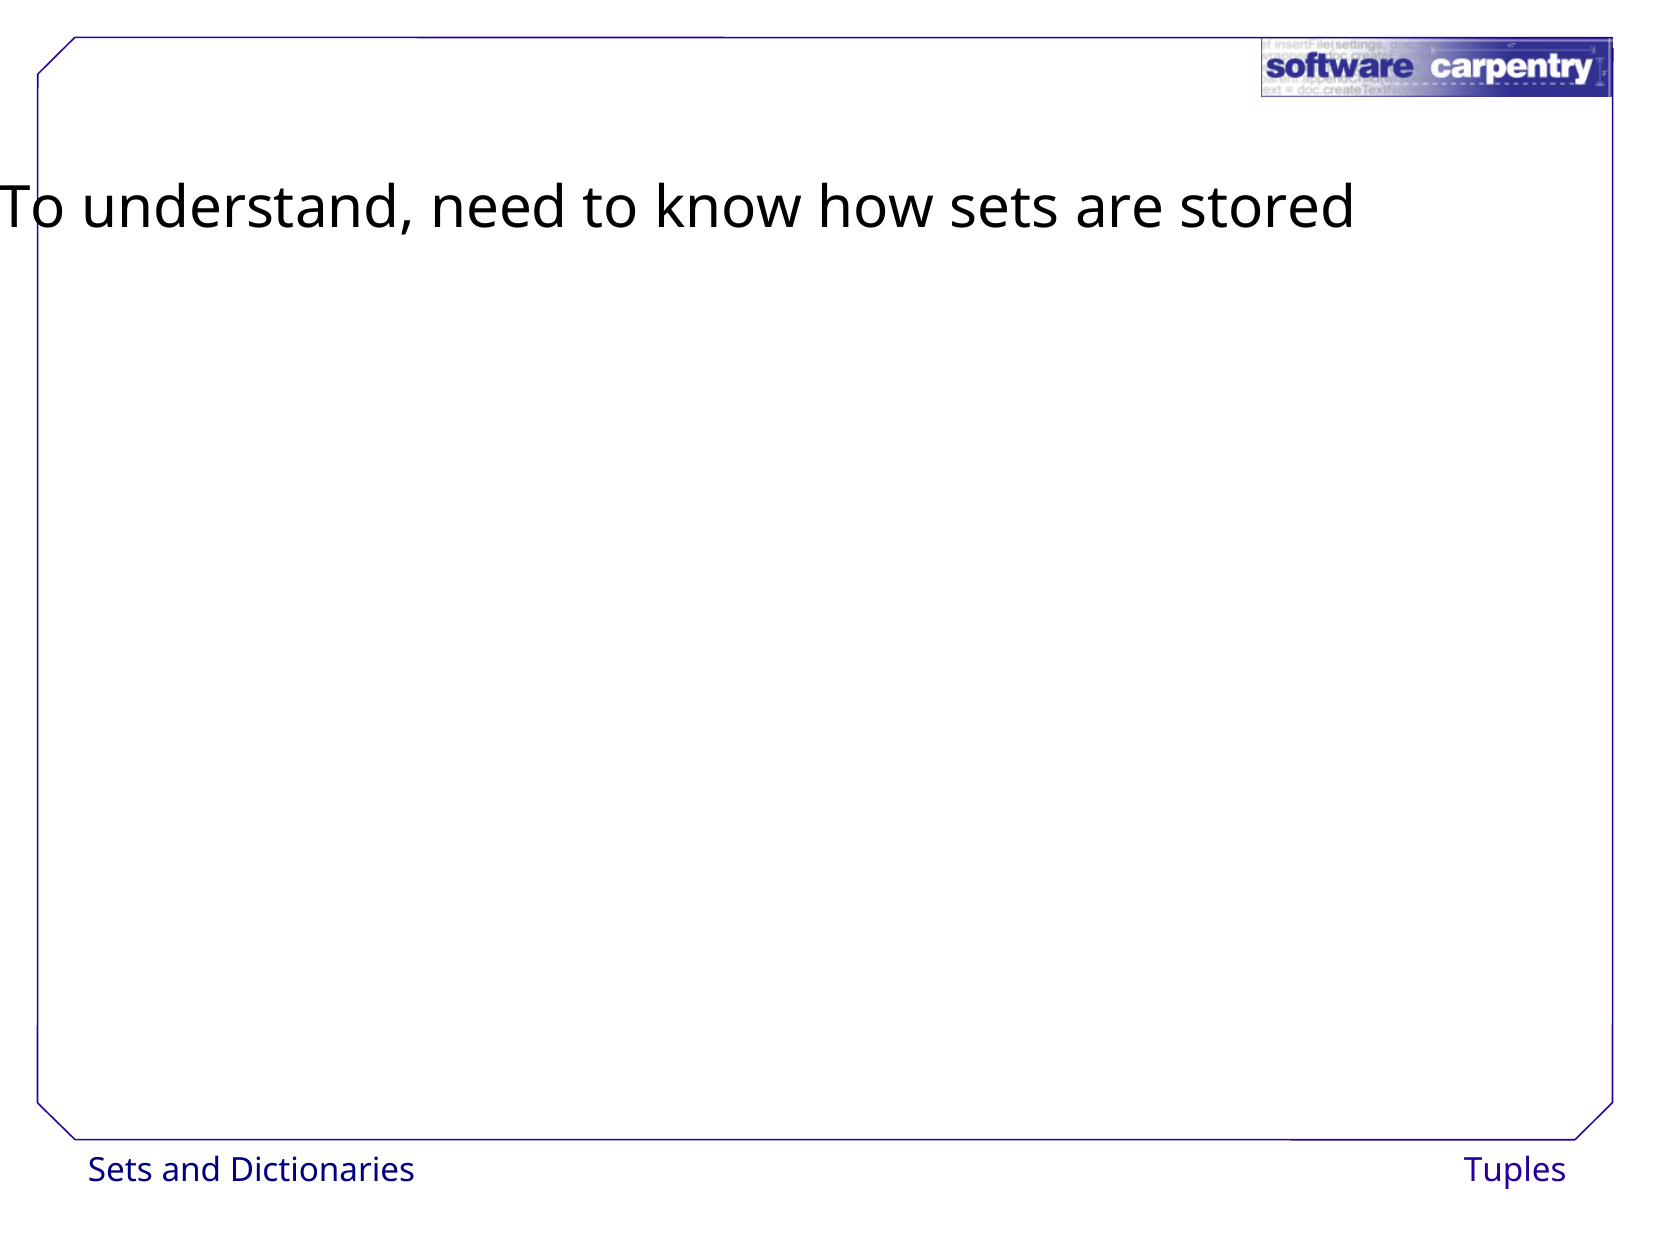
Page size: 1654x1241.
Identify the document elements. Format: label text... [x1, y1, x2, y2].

picture [1261, 39, 1613, 97]
text_box To understand, need to know how sets are stored [0, 126, 1522, 248]
